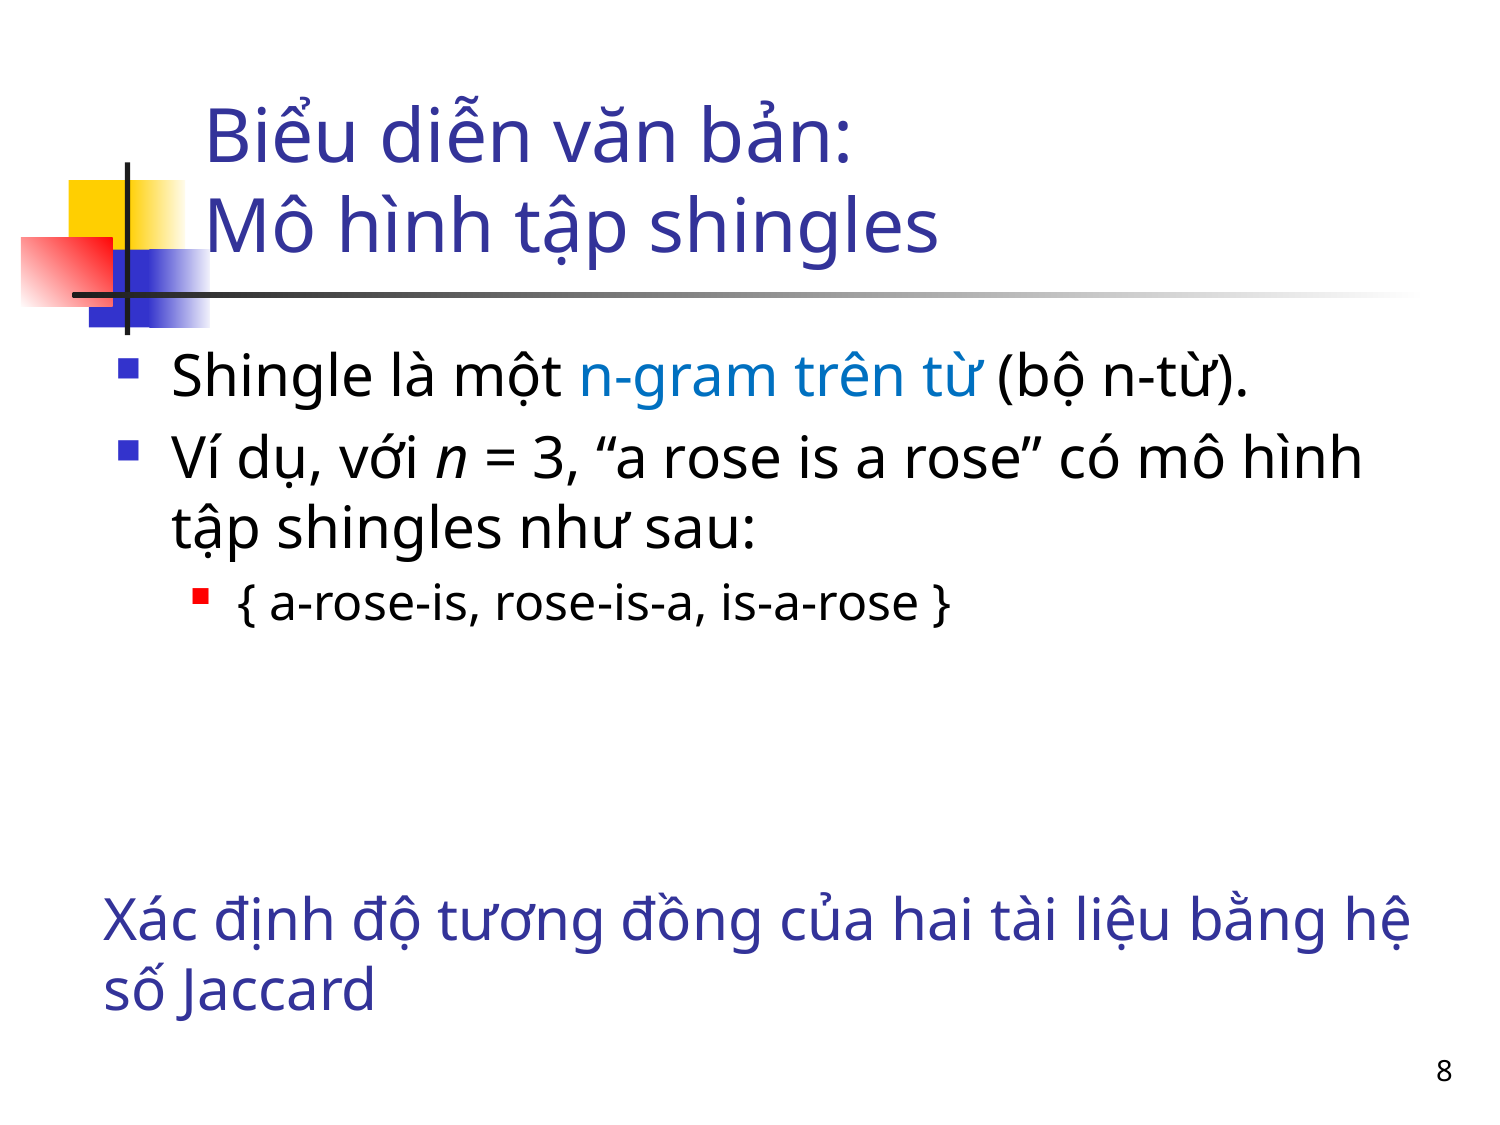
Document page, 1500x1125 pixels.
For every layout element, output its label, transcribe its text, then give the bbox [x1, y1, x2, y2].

slide_number <number> [1155, 1030, 1468, 1100]
title Biểu diễn văn bản: Mô hình tập shingles [188, 35, 1468, 275]
list Shingle là một n-gram trên từ (bộ n-từ). Ví dụ, với n = 3, “a rose is a rose” có mô hình tập shingles như sau: { a-rose-is, rose-is-a, is-a-rose } [100, 331, 1469, 811]
text_box Xác định độ tương đồng của hai tài liệu bằng hệ số Jaccard [88, 875, 1468, 1030]
